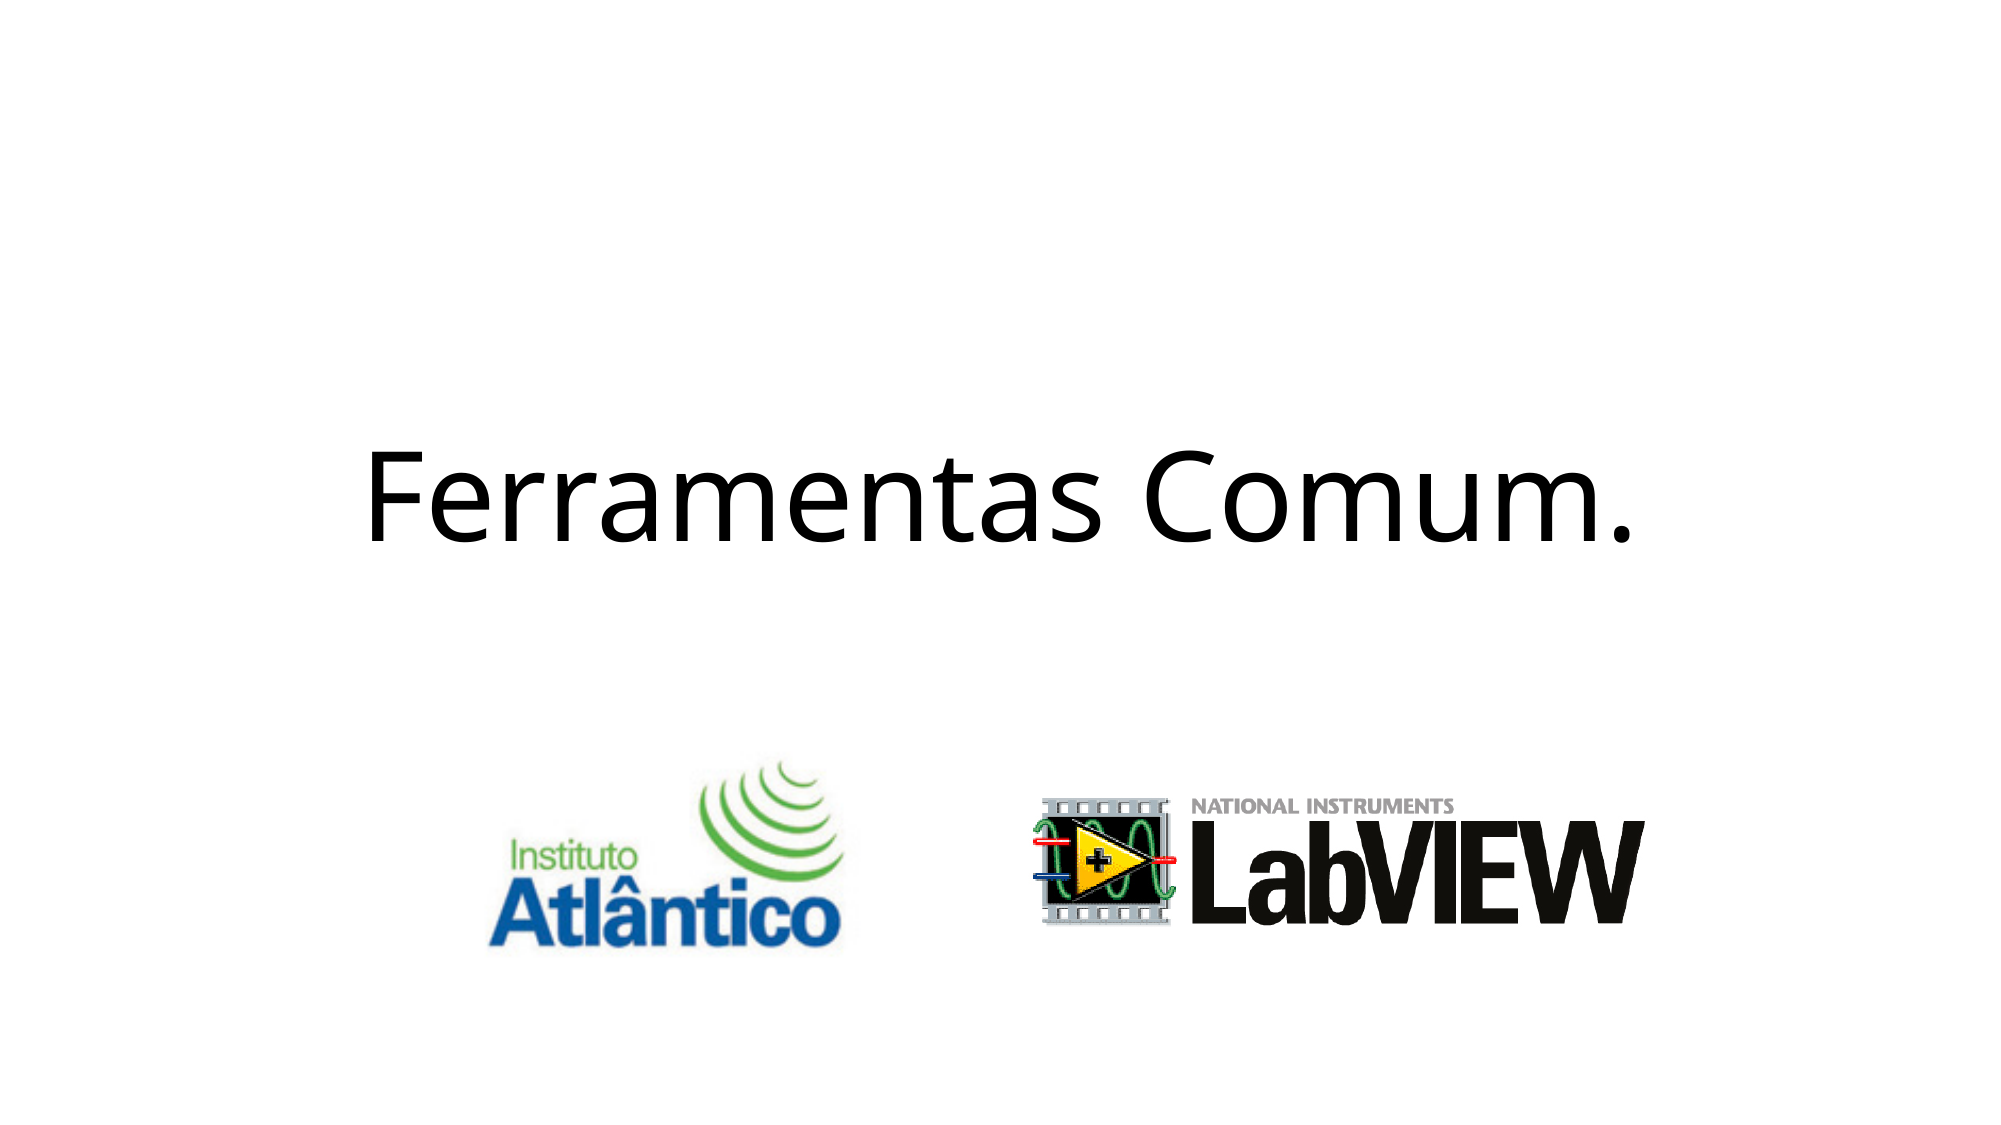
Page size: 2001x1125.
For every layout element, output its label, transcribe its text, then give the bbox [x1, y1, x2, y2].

picture [401, 685, 933, 1040]
picture [1028, 784, 1655, 941]
title Ferramentas Comum. [249, 184, 1750, 576]
